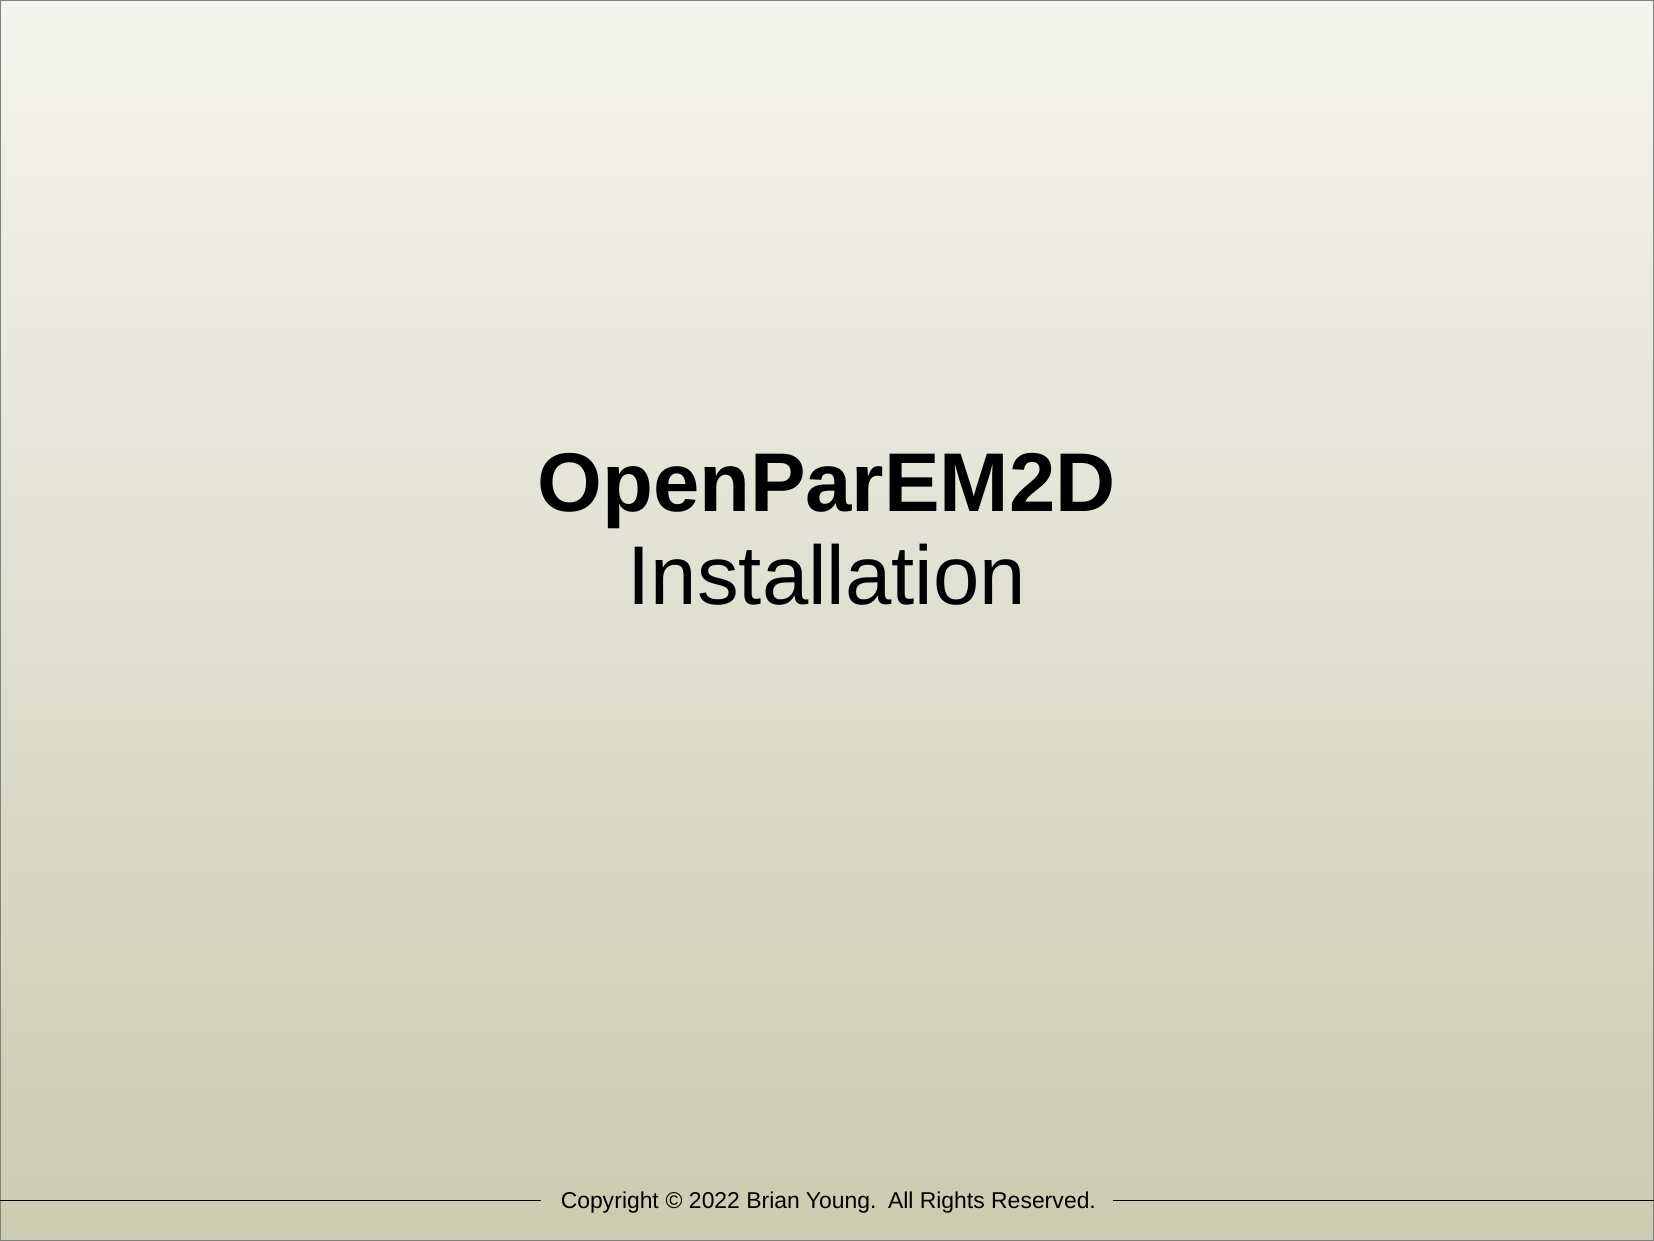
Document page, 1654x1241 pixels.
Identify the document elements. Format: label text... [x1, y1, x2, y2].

subtitle OpenParEM2D Installation [82, 49, 1571, 1109]
